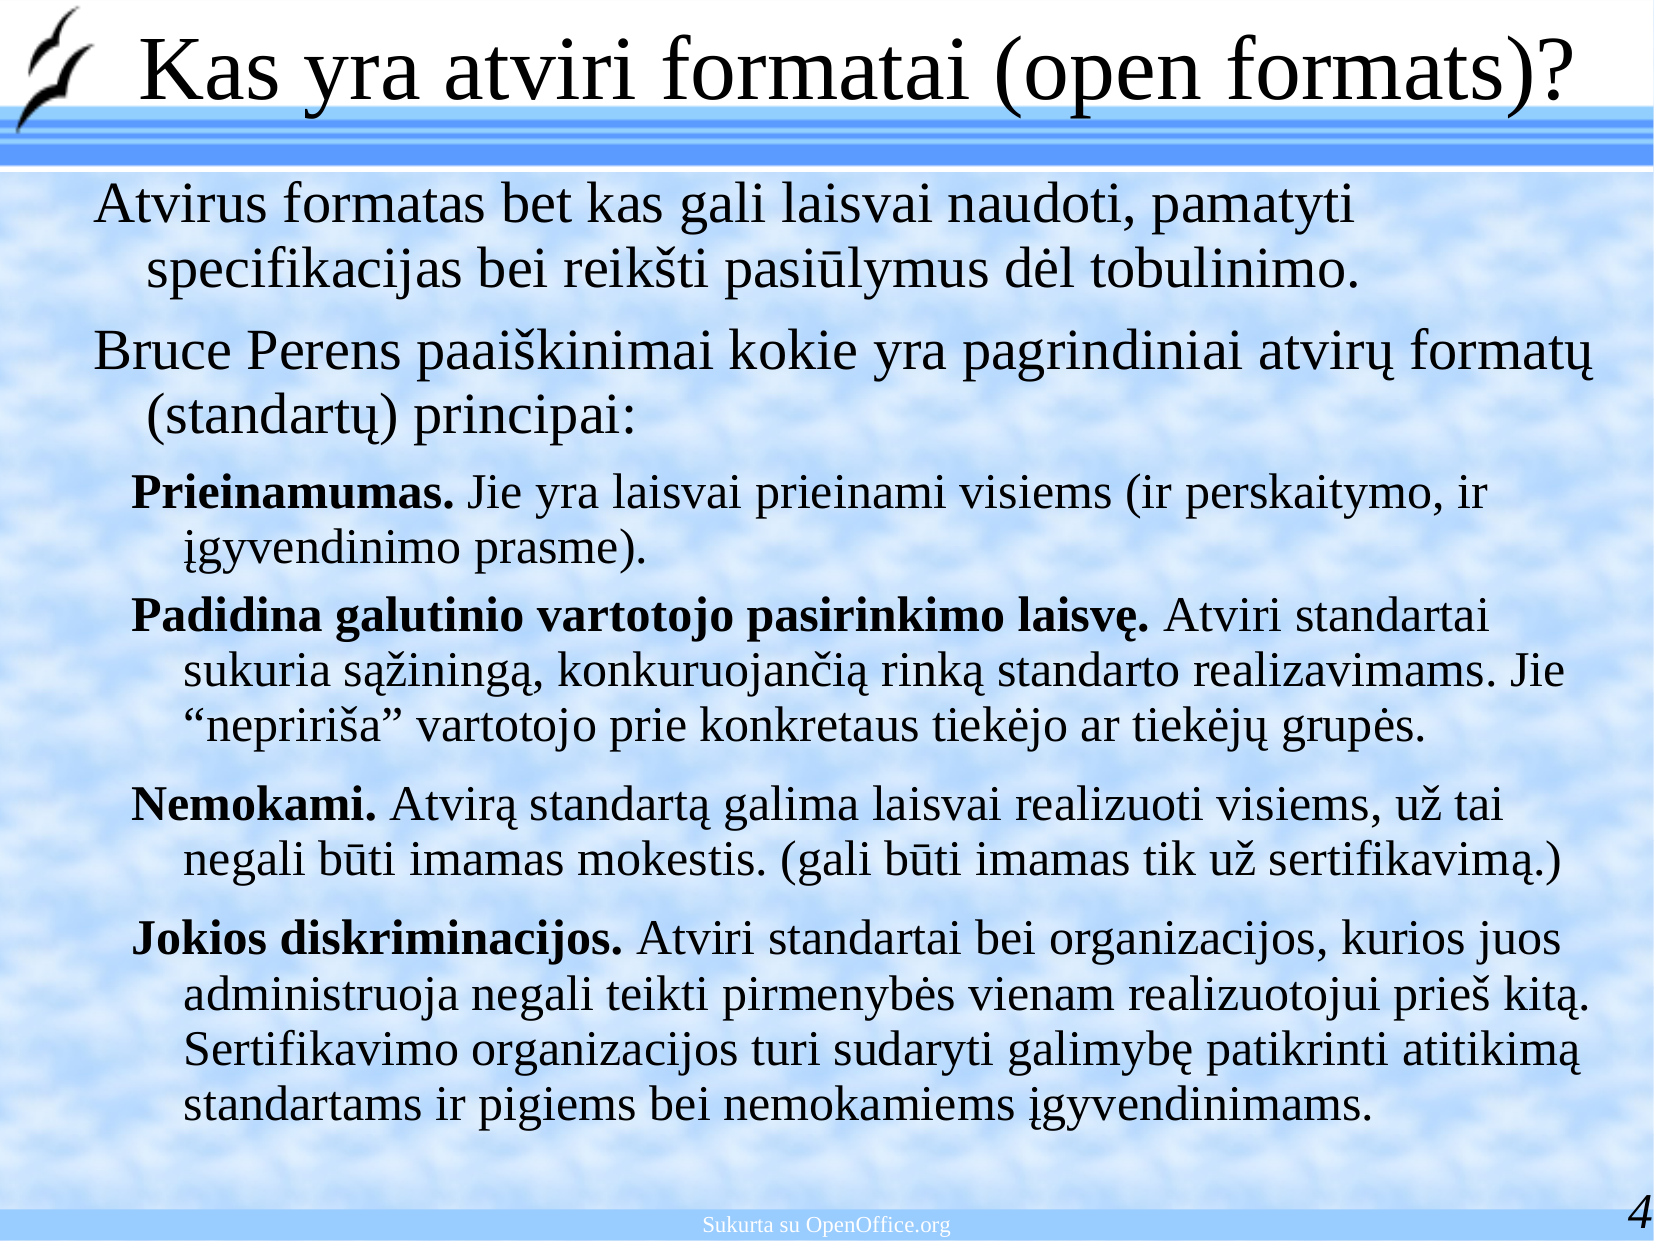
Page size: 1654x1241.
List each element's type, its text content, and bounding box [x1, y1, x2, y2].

picture [1638, 1200, 1645, 1209]
picture [0, 0, 1654, 1209]
list Atvirus formatas bet kas gali laisvai naudoti, pamatyti specifikacijas bei reikšti pasiūlymus dėl tobulinimo. Bruce Perens paaiškinimai kokie yra pagrindiniai atvirų formatų (standartų) principai: Prieinamumas. Jie yra laisvai prieinami visiems (ir perskaitymo, ir įgyvendinimo prasme). Padidina galutinio vartotojo pasirinkimo laisvę. Atviri standartai sukuria sąžiningą, konkuruojančią rinką standarto realizavimams. Jie “nepririša” vartotojo prie konkretaus tiekėjo ar tiekėjų grupės. Nemokami. Atvirą standartą galima laisvai realizuoti visiems, už tai negali būti imamas mokestis. (gali būti imamas tik už sertifikavimą.) Jokios diskriminacijos. Atviri standartai bei organizacijos, kurios juos administruoja negali teikti pirmenybės vienam realizuotojui prieš kitą. Sertifikavimo organizacijos turi sudaryti galimybę patikrinti atitikimą standartams ir pigiems bei nemokamiems įgyvendinimams. [75, 170, 1603, 1241]
title Kas yra atviri formatai (open formats)? [94, 0, 1623, 137]
